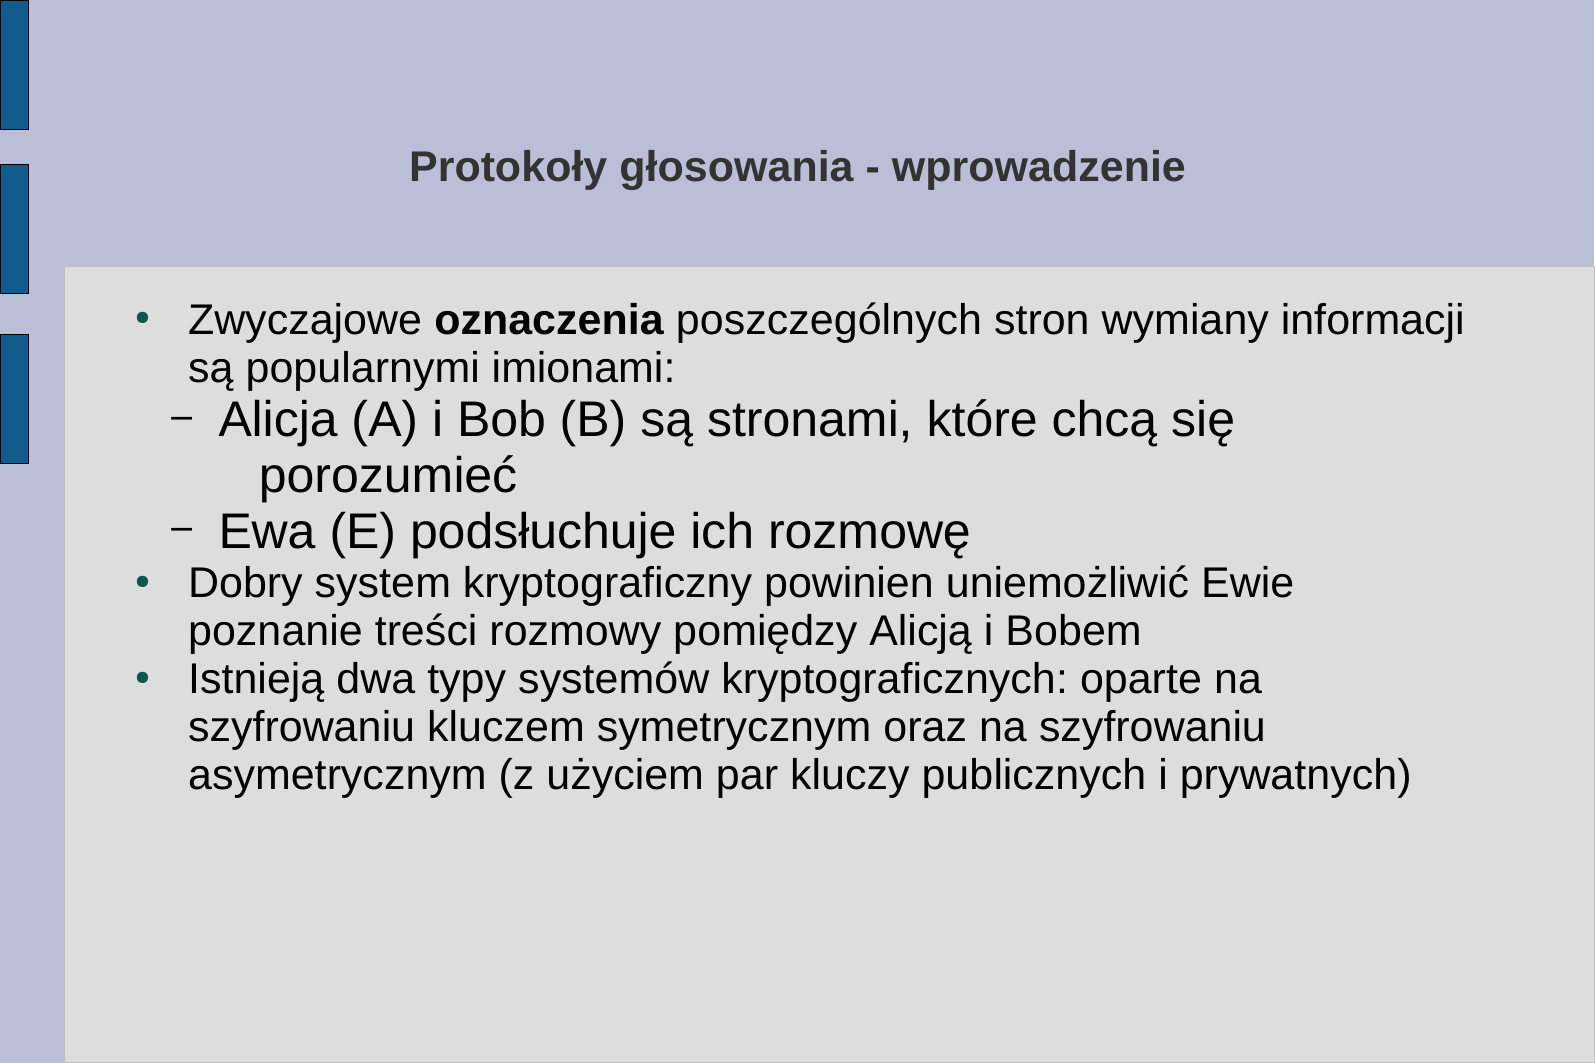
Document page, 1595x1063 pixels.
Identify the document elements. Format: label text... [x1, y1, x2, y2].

list Zwyczajowe oznaczenia poszczególnych stron wymiany informacji są popularnymi imionami: Alicja (A) i Bob (B) są stronami, które chcą się porozumieć Ewa (E) podsłuchuje ich rozmowę Dobry system kryptograficzny powinien uniemożliwić Ewie poznanie treści rozmowy pomiędzy Alicją i Bobem Istnieją dwa typy systemów kryptograficznych: oparte na szyfrowaniu kluczem symetrycznym oraz na szyfrowaniu asymetrycznym (z użyciem par kluczy publicznych i prywatnych) [117, 295, 1479, 966]
title Protokoły głosowania - wprowadzenie [117, 78, 1479, 256]
